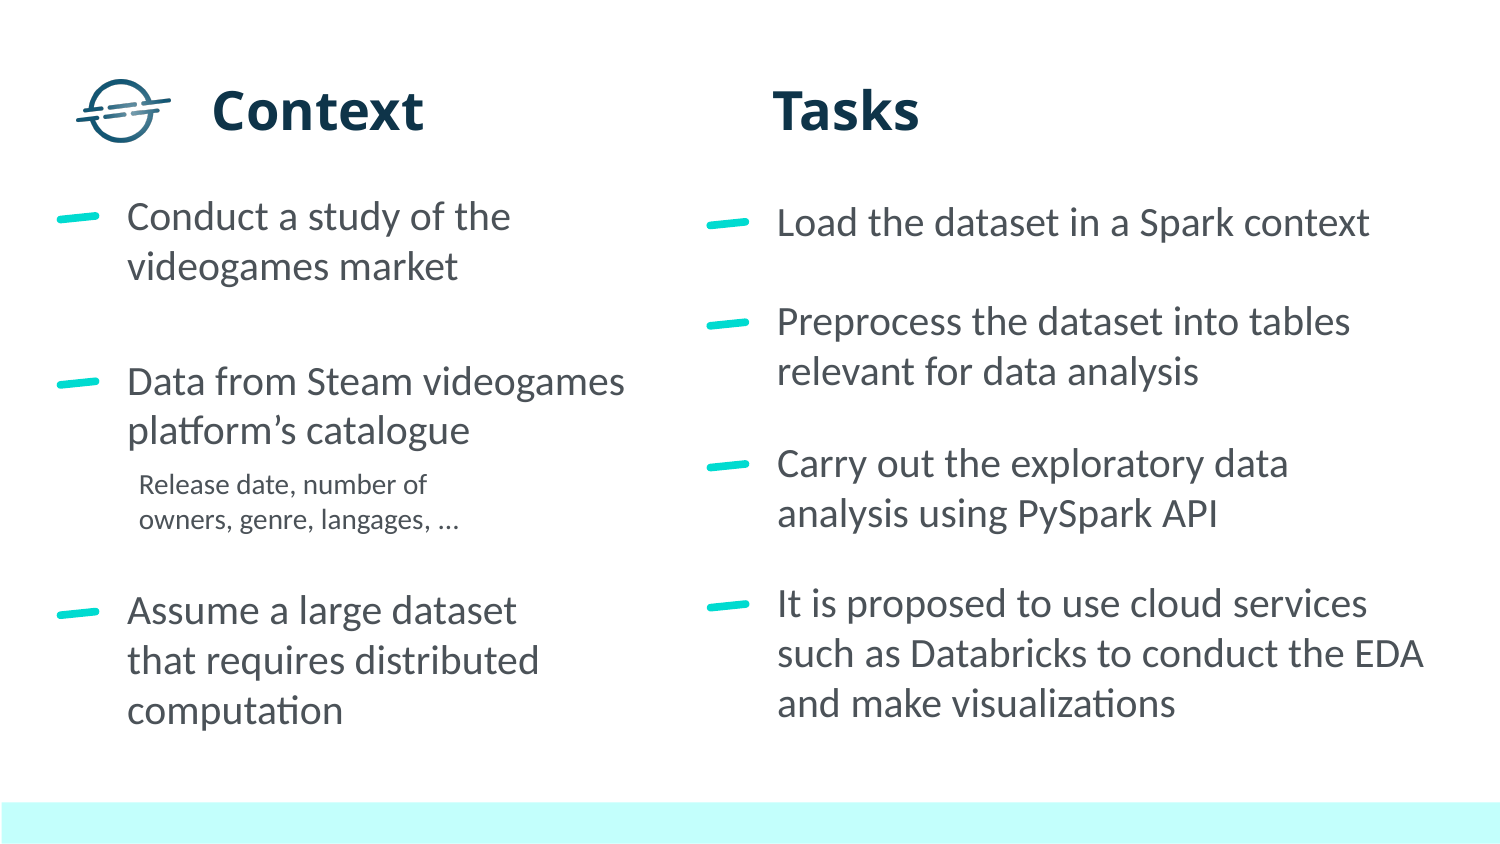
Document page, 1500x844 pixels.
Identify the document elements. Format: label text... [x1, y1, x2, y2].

title Data from Steam videogames platform’s catalogue [112, 338, 646, 469]
text_box [1, 802, 1500, 844]
picture [76, 79, 171, 143]
title Preprocess the dataset into tables relevant for data analysis [761, 279, 1390, 407]
title It is proposed to use cloud services such as Databricks to conduct the EDA and make visualizations [762, 561, 1462, 749]
title Assume a large dataset that requires distributed computation [112, 567, 584, 757]
text_box [56, 377, 100, 389]
text_box [706, 318, 750, 330]
title Tasks [757, 61, 1059, 163]
text_box [706, 600, 750, 612]
title Context [196, 61, 498, 163]
title Carry out the exploratory data analysis using PySpark API [761, 420, 1359, 556]
text_box [56, 212, 100, 224]
title Load the dataset in a Spark context [761, 180, 1483, 261]
title Release date, number of owners, genre, langages, ... [124, 450, 515, 554]
text_box [706, 218, 750, 230]
title Conduct a study of the videogames market [112, 174, 565, 299]
text_box [56, 607, 100, 620]
text_box [706, 460, 750, 472]
